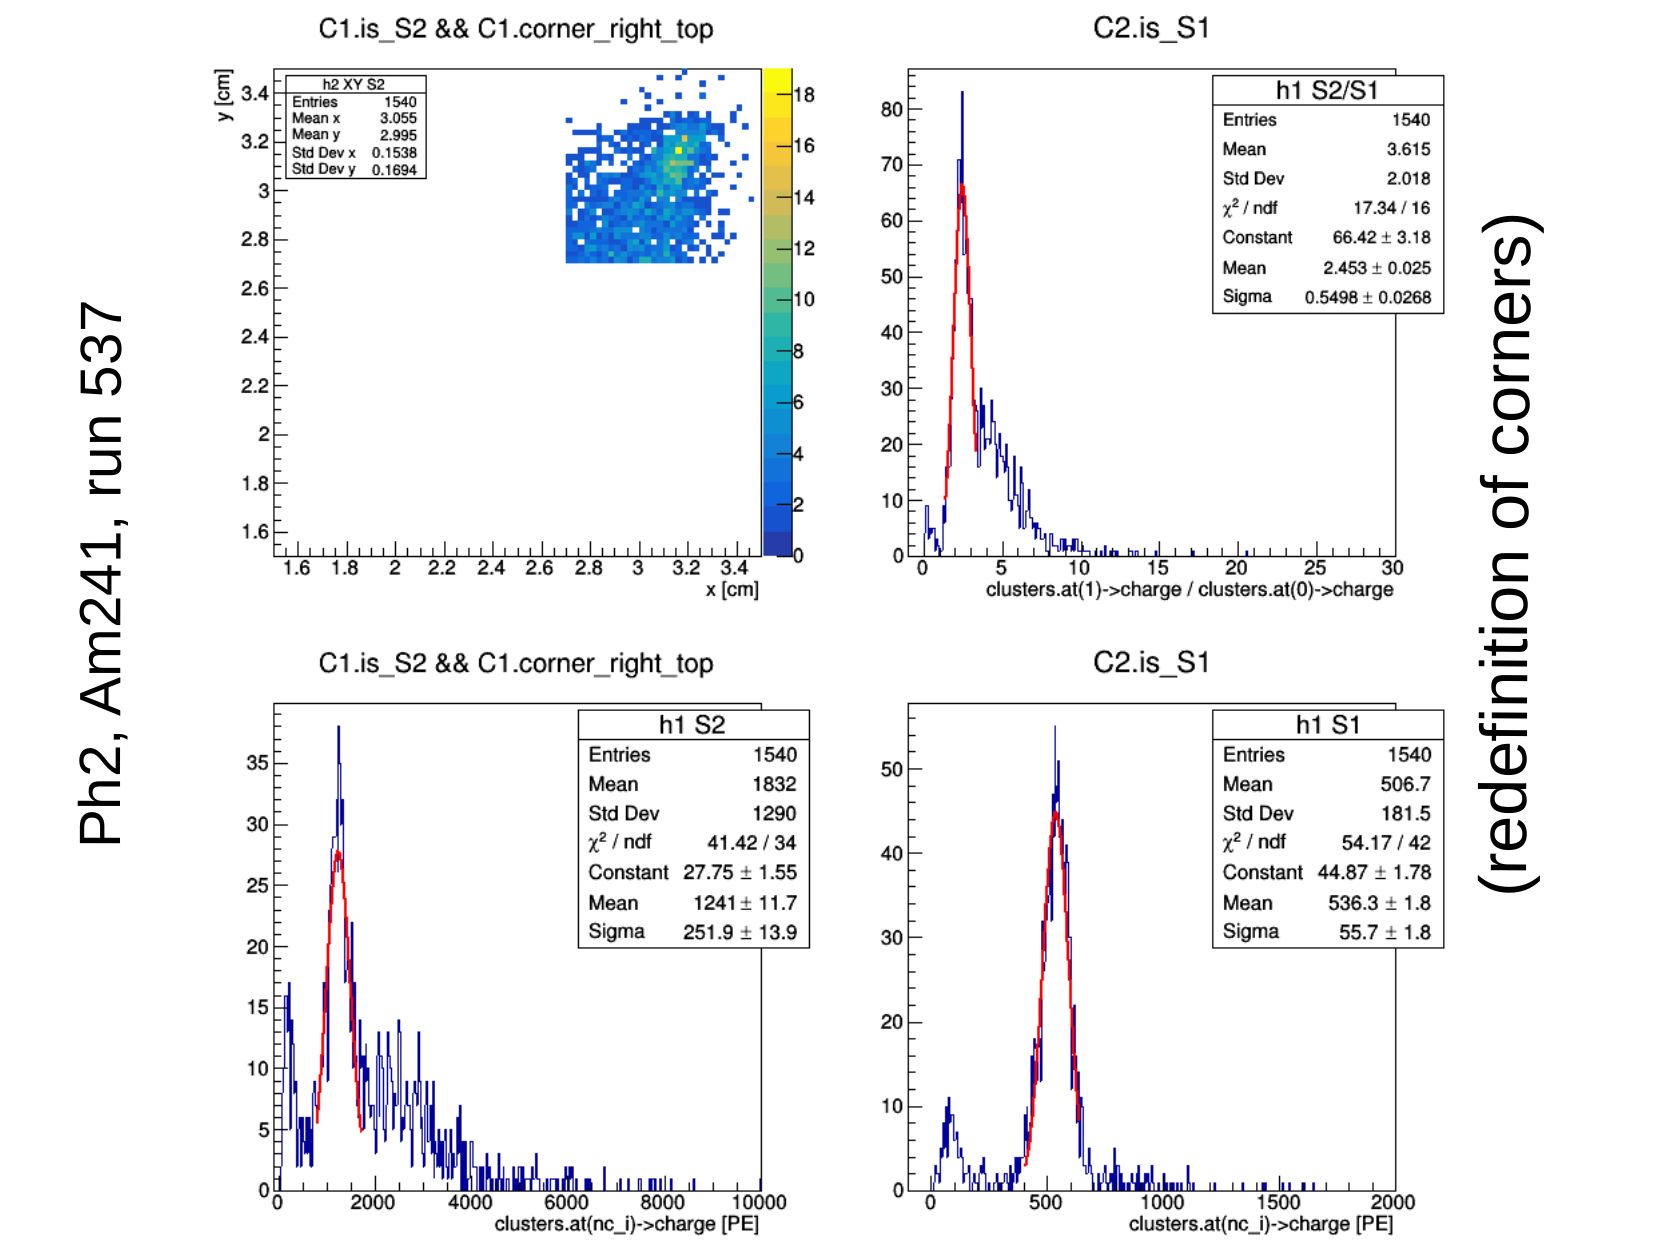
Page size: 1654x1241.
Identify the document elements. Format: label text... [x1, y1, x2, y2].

text_box (redefinition of corners) [1457, 29, 1627, 1081]
text_box Ph2, Am241, run 537 [60, 233, 196, 916]
picture [208, 3, 1458, 1241]
